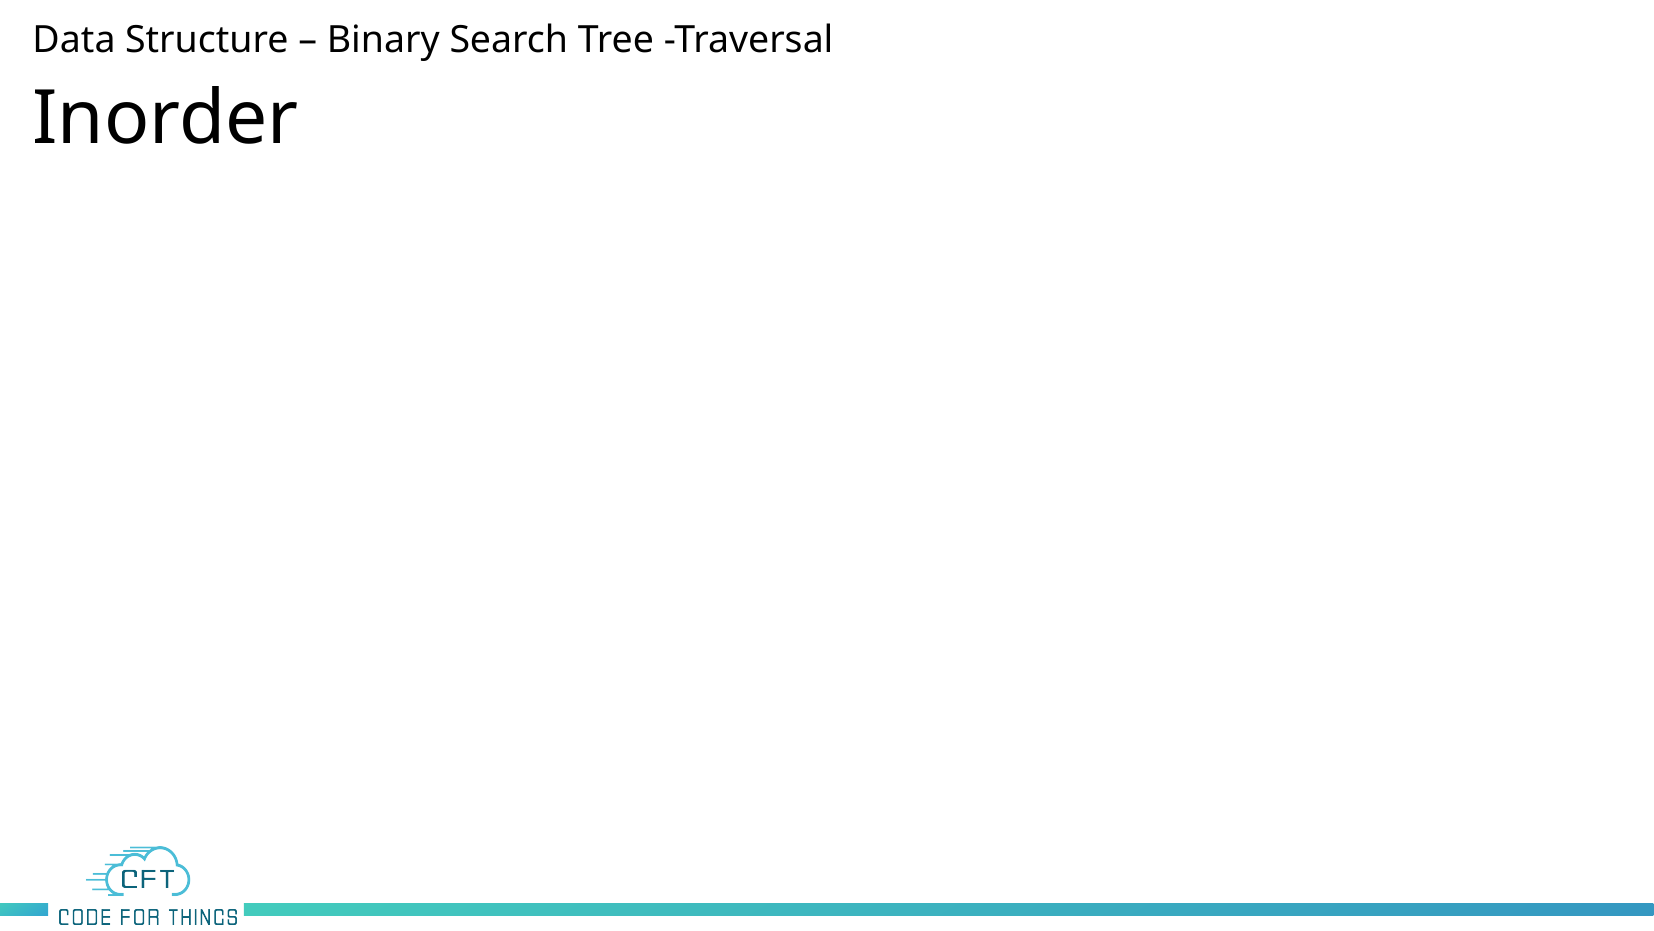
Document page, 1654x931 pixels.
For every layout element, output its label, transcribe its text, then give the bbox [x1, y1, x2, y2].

picture [59, 846, 237, 925]
title Data Structure – Binary Search Tree -Traversal Inorder [32, 12, 1184, 166]
